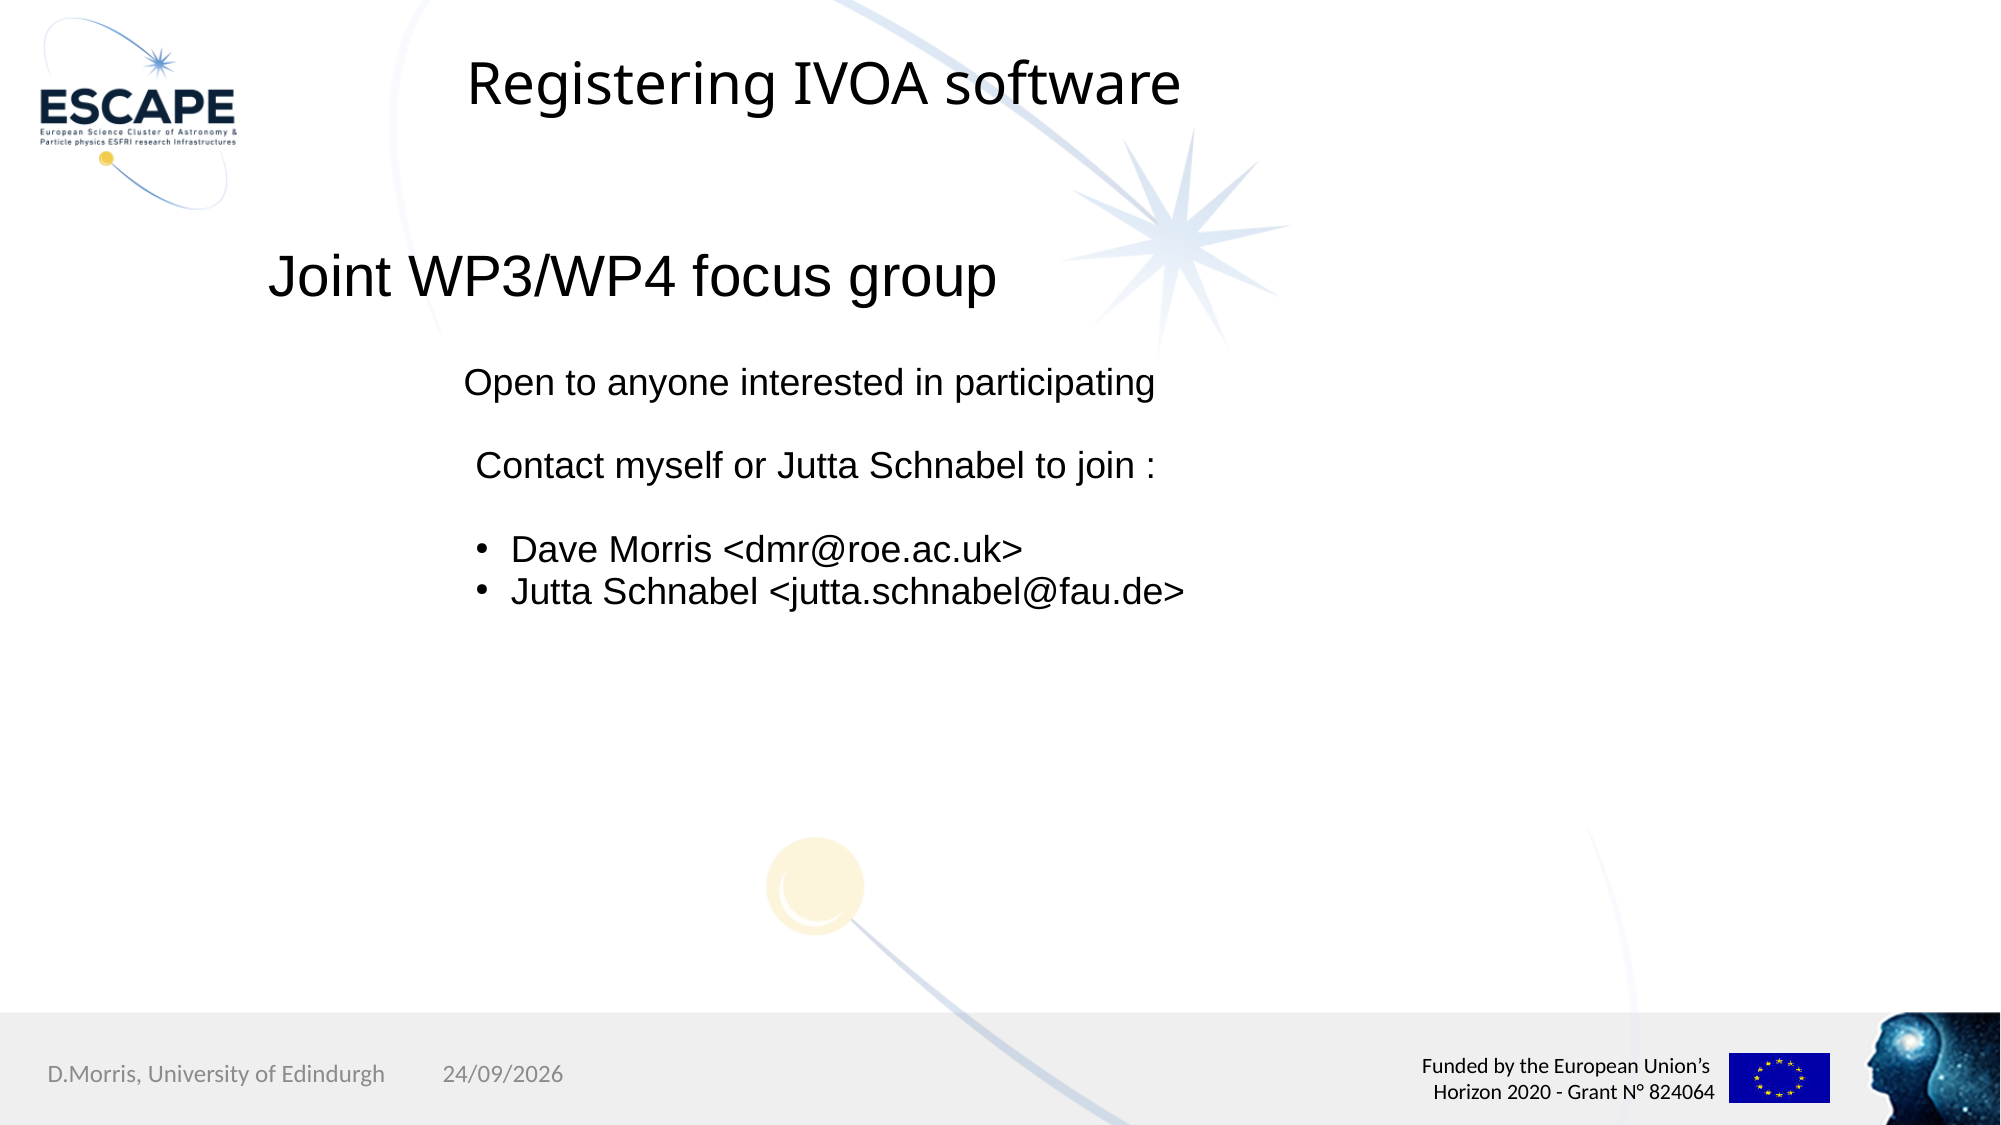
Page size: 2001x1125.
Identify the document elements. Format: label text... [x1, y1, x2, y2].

text_box Open to anyone interested in participating [448, 354, 1171, 412]
title Registering IVOA software [450, 11, 1647, 150]
picture [0, 0, 2001, 1125]
footer D.Morris, University of Edindurgh [32, 1042, 414, 1103]
text_box Contact myself or Jutta Schnabel to join : Dave Morris <dmr@roe.ac.uk> Jutta Schnabel <jutta.schnabel@fau.de> [460, 437, 1735, 620]
text_box Joint WP3/WP4 focus group [253, 236, 1014, 317]
slide_number 15/04/2021 [427, 1042, 684, 1103]
